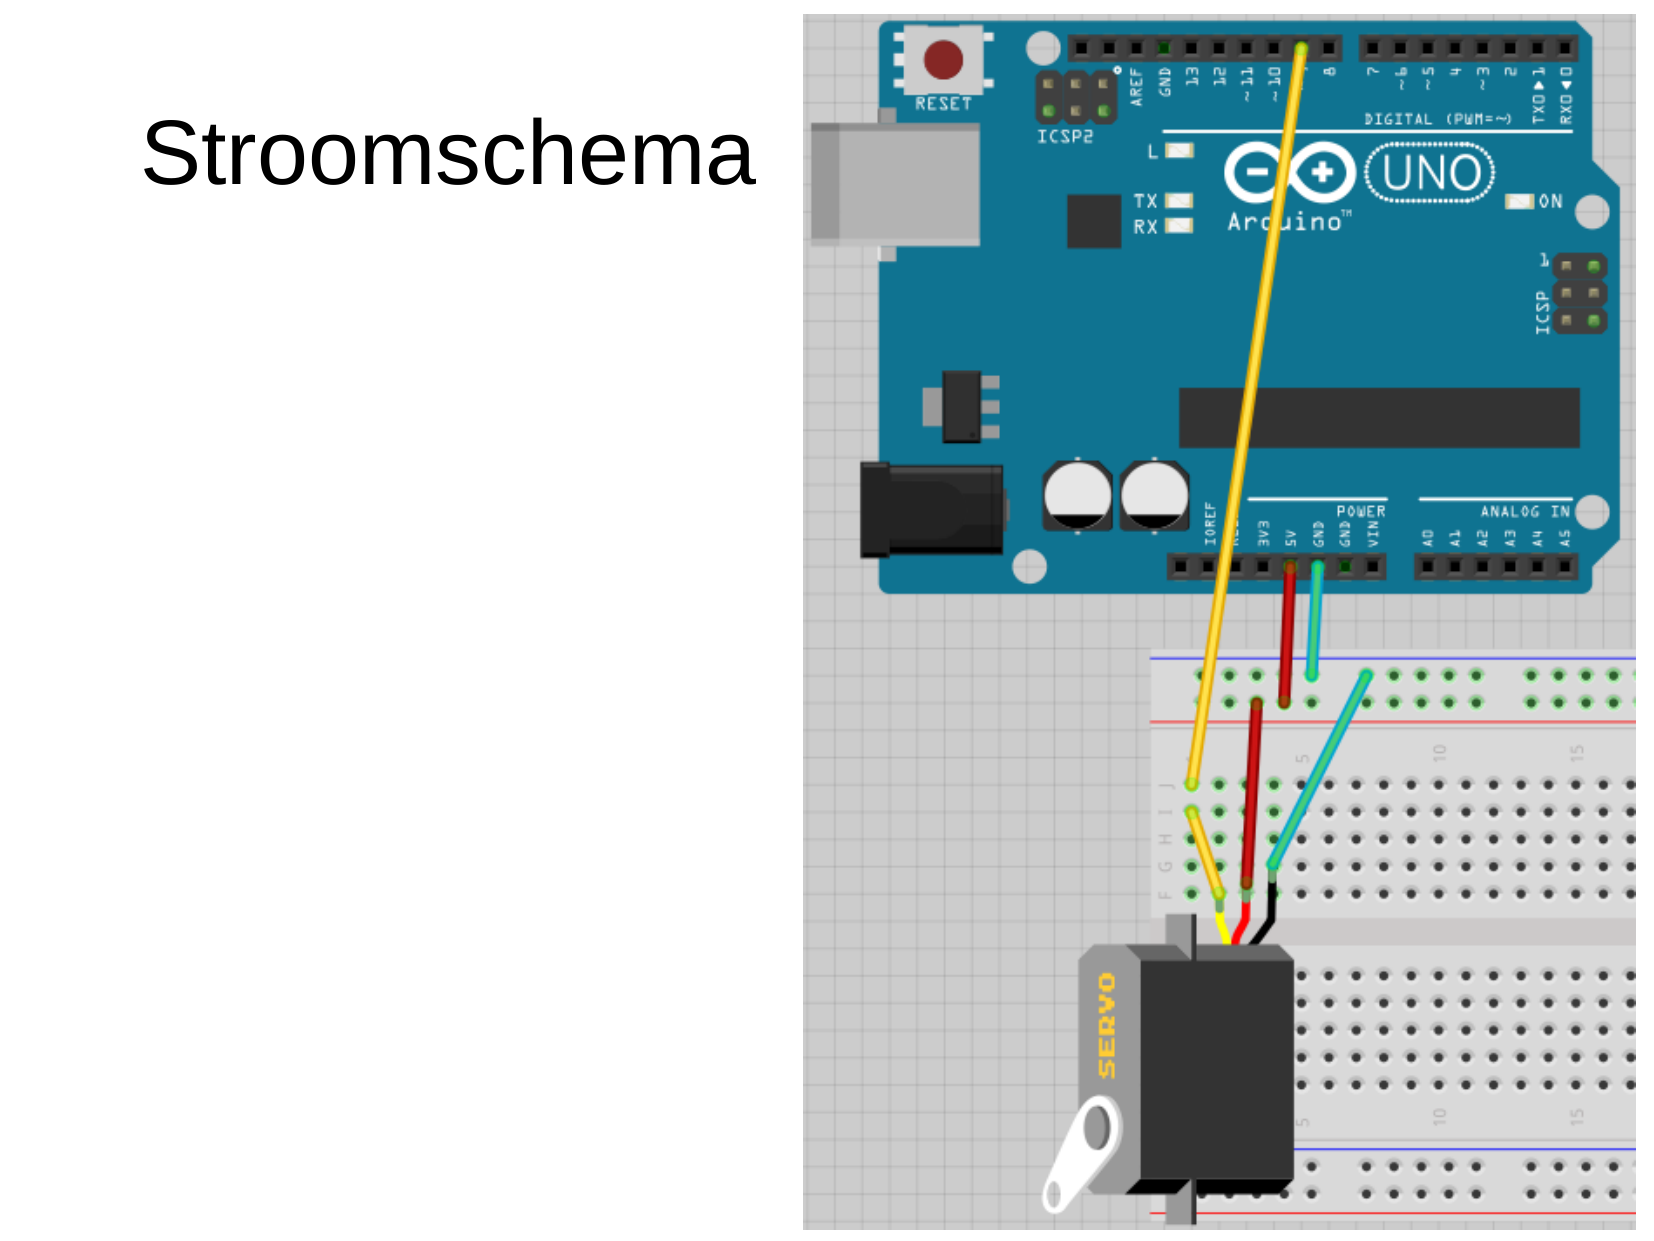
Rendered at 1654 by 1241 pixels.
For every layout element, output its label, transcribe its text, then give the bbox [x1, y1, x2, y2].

picture [803, 14, 1636, 1231]
title Stroomschema [82, 49, 781, 257]
